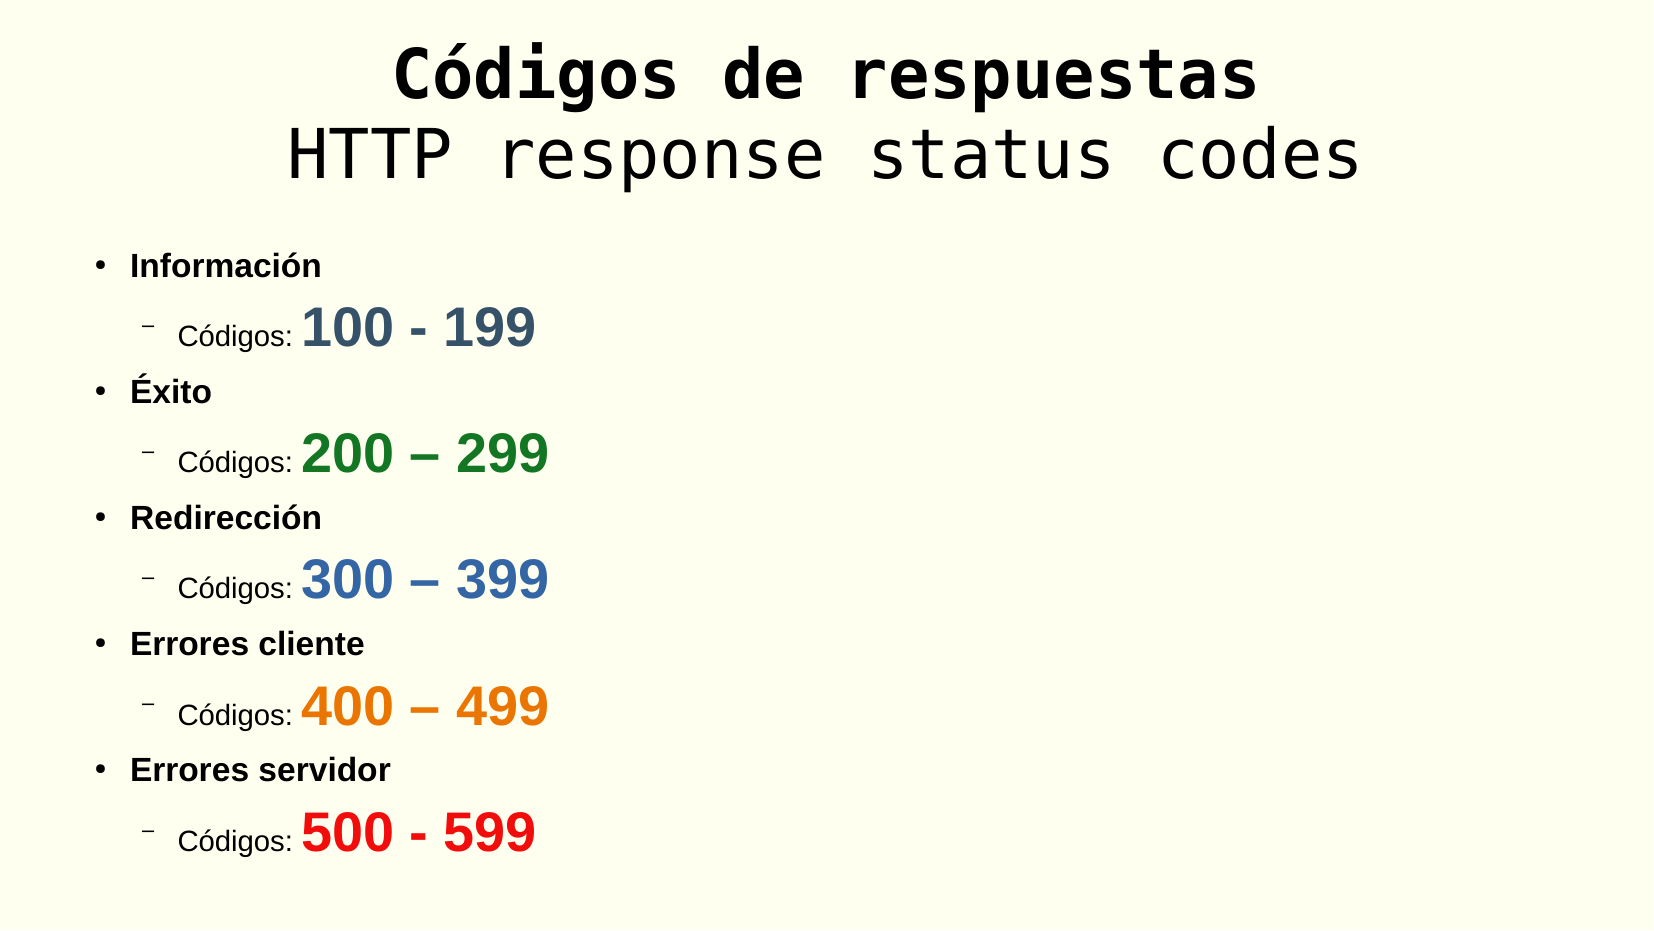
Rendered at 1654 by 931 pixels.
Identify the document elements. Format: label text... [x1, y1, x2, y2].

list Información Códigos: 100 - 199 Éxito Códigos: 200 – 299 Redirección Códigos: 300 – 399 Errores cliente Códigos: 400 – 499 Errores servidor Códigos: 500 - 599 [82, 247, 1571, 872]
title Códigos de respuestas HTTP response status codes [82, 34, 1571, 195]
